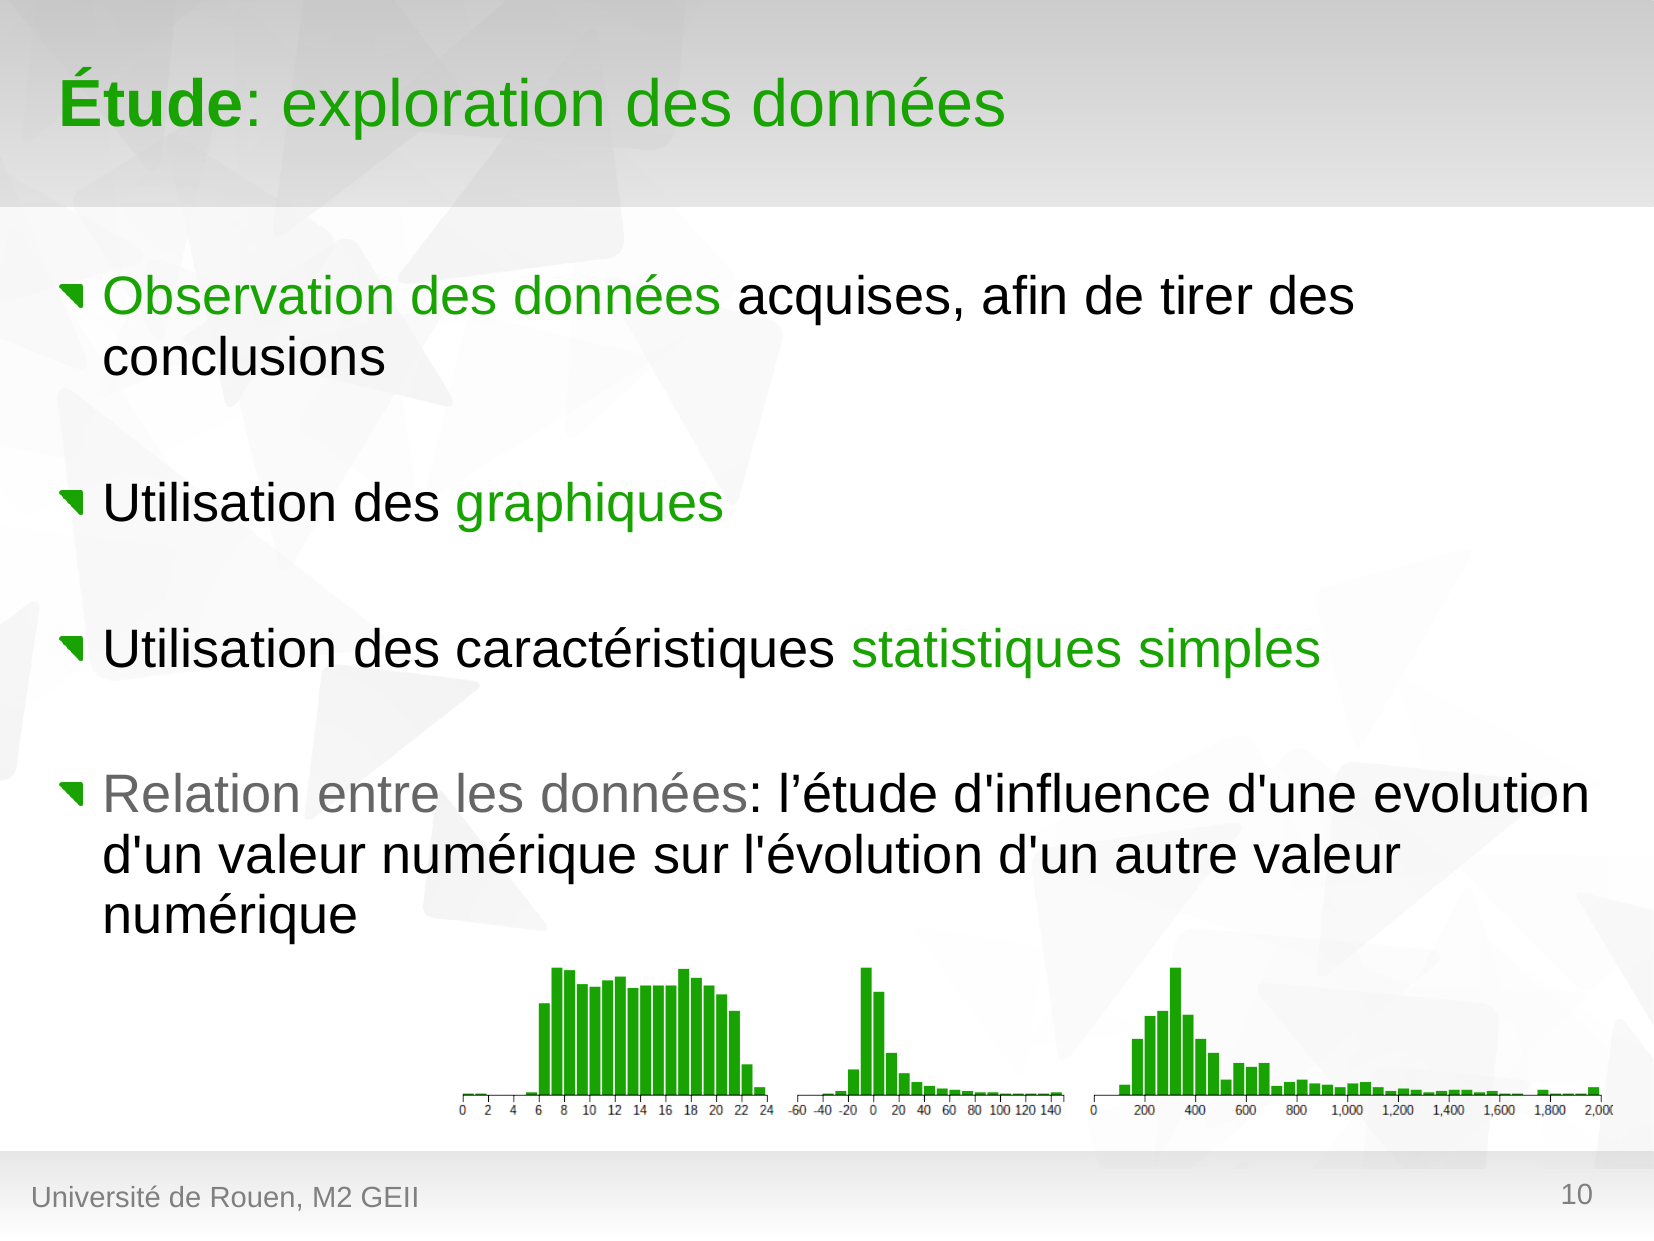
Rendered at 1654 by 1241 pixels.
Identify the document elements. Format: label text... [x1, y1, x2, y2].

title Étude: exploration des données [59, 29, 1595, 178]
list Observation des données acquises, afin de tirer des conclusions Utilisation des graphiques Utilisation des caractéristiques statistiques simples Relation entre les données: l’étude d'influence d'une evolution d'un valeur numérique sur l'évolution d'un autre valeur numérique [59, 265, 1595, 986]
picture [0, 0, 783, 931]
picture [450, 548, 1654, 1169]
